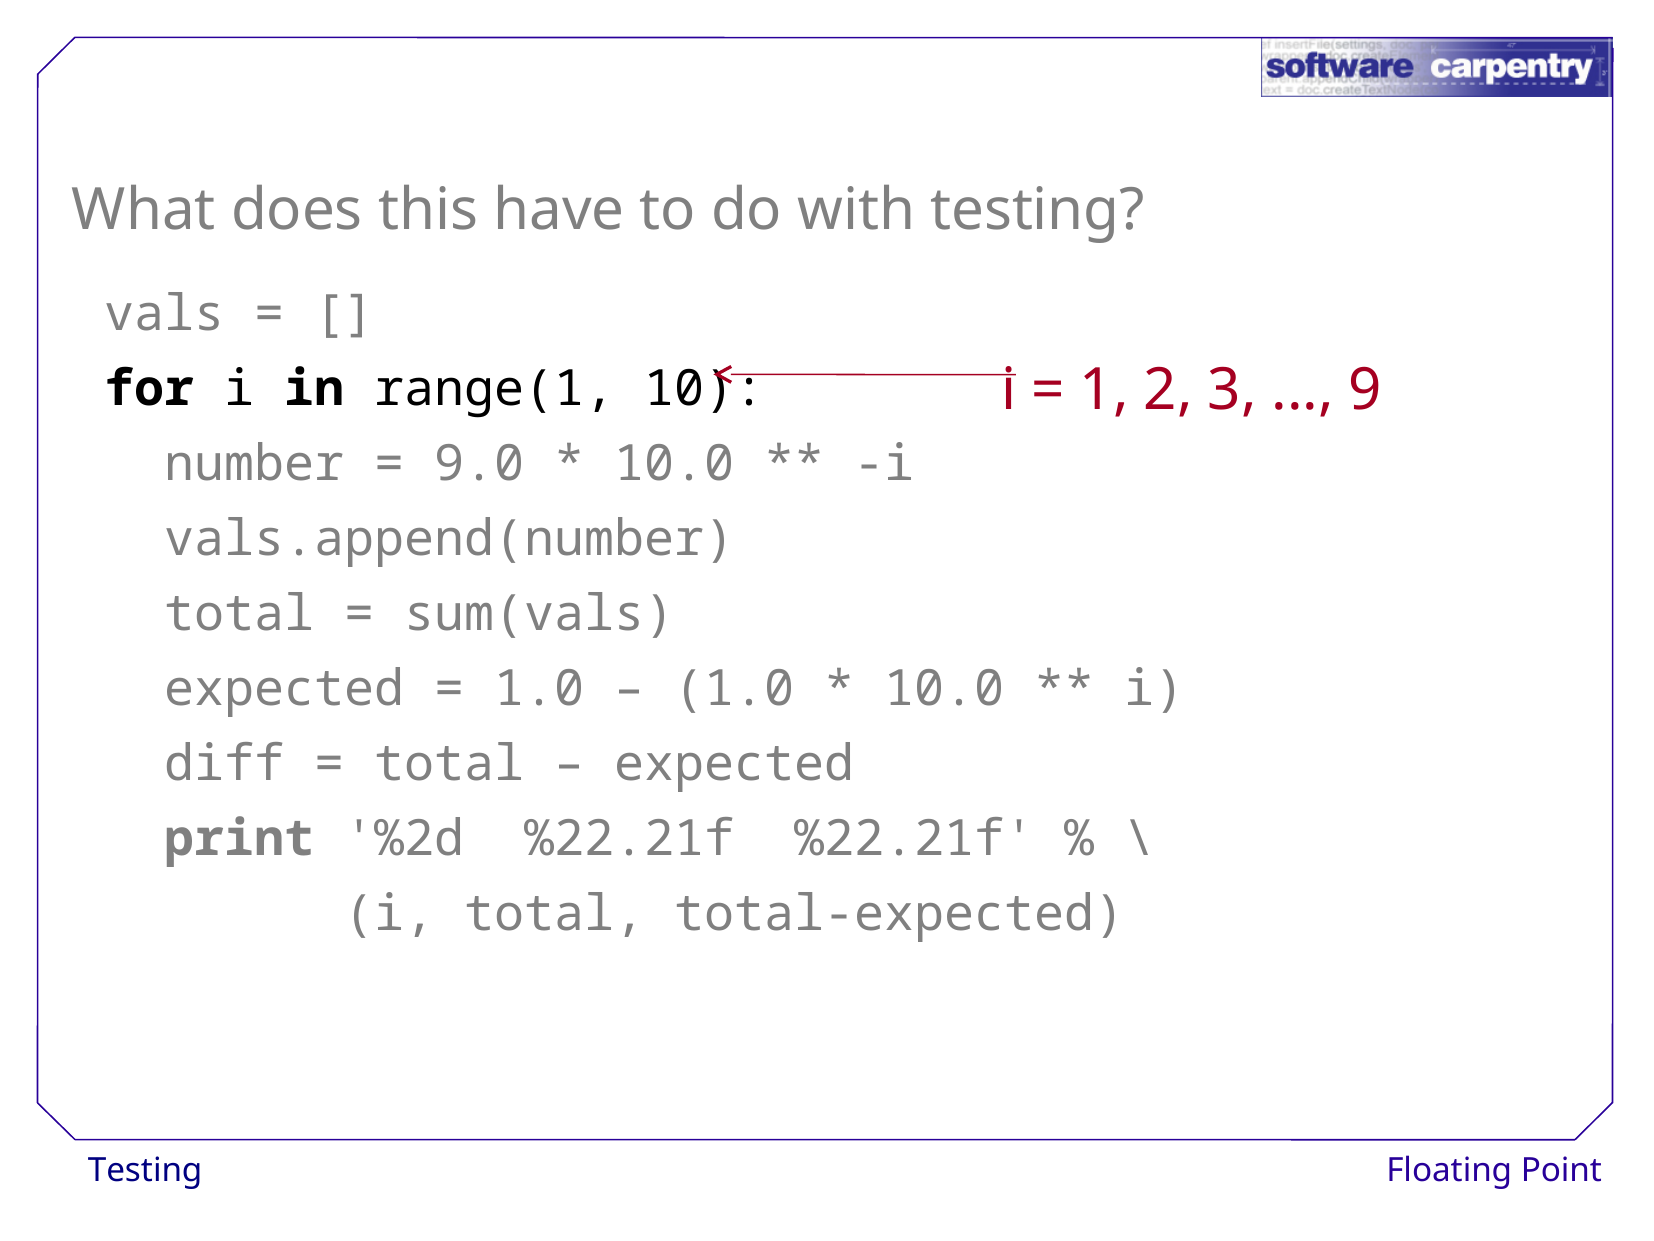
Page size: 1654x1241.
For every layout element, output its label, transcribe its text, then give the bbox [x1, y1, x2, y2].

text_box i = 1, 2, 3, ..., 9 [986, 308, 1548, 429]
picture [1261, 39, 1613, 97]
text_box vals = [] for i in range(1, 10): number = 9.0 * 10.0 ** -i vals.append(number) total = sum(vals) expected = 1.0 – (1.0 * 10.0 ** i) diff = total – expected print '%2d %22.21f %22.21f' % \ (i, total, total-expected) [89, 258, 1512, 970]
text_box What does this have to do with testing? [57, 128, 1311, 250]
